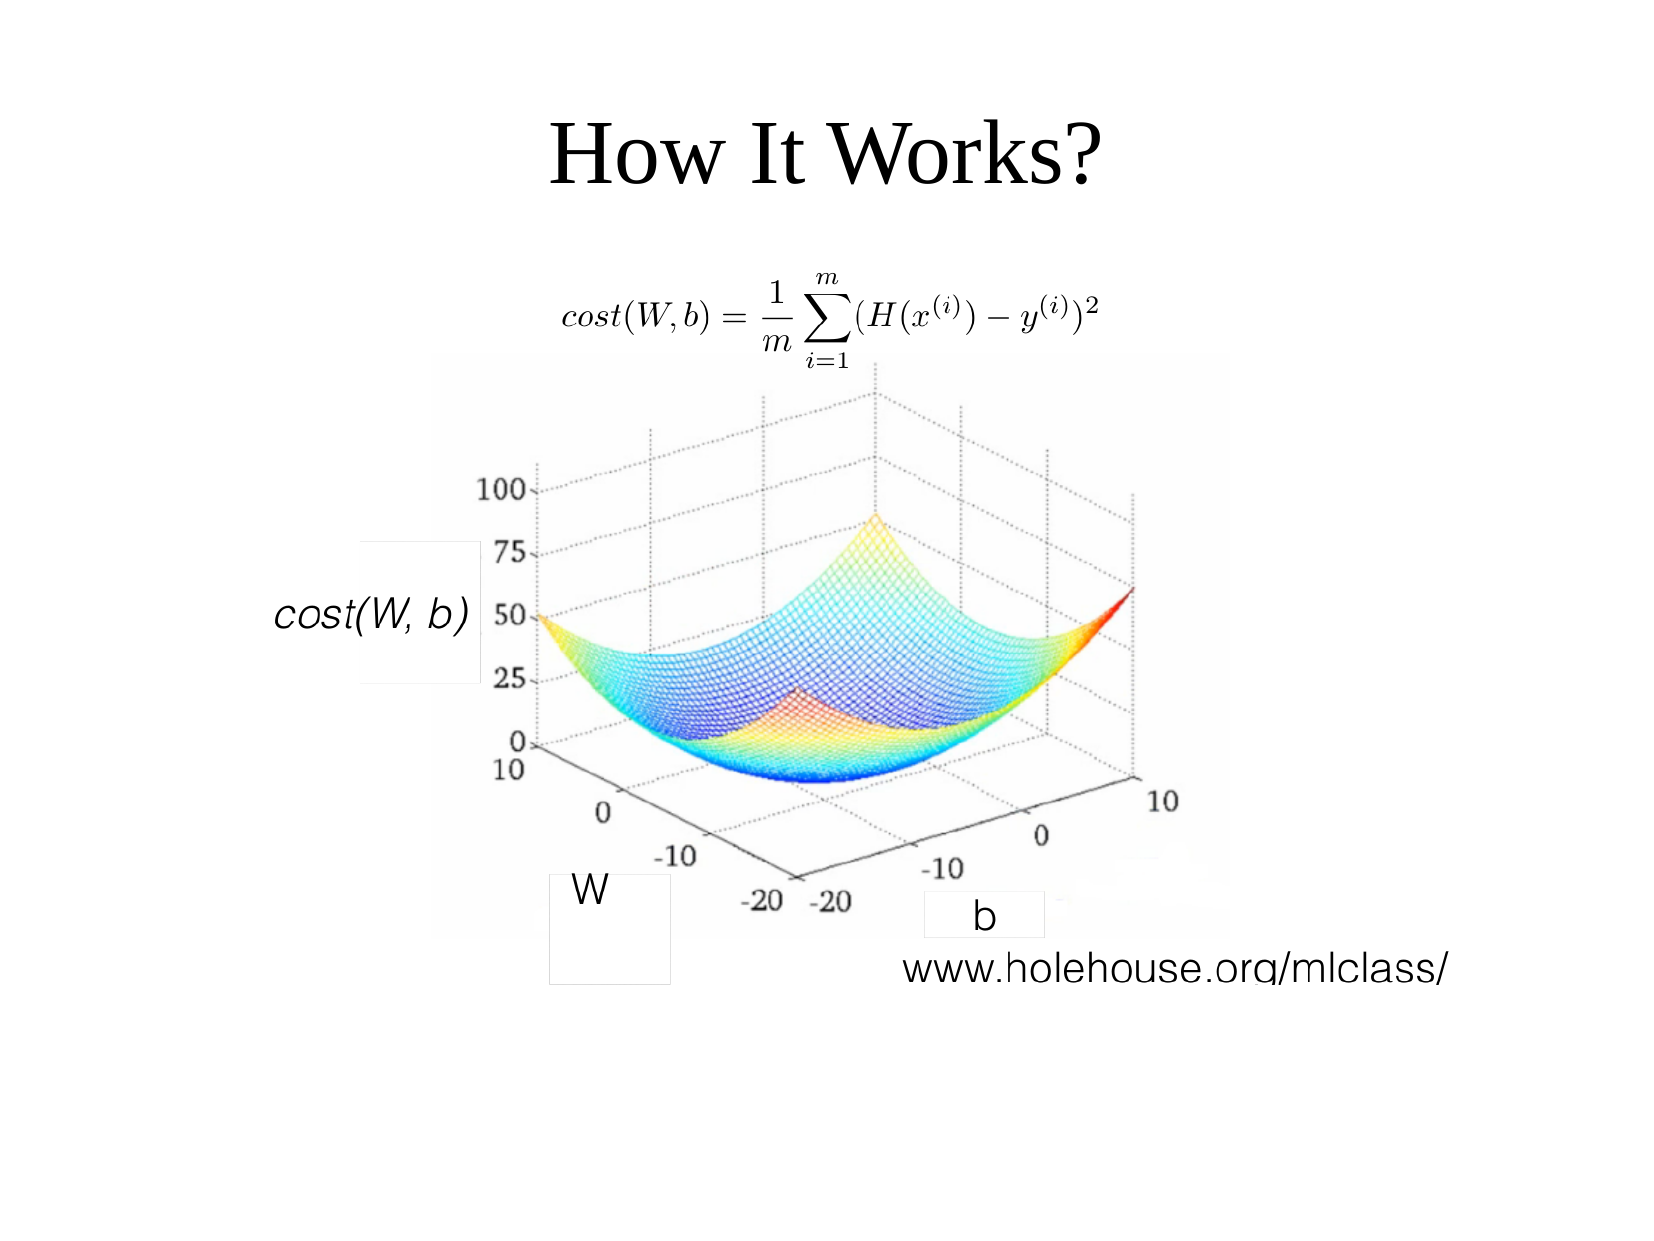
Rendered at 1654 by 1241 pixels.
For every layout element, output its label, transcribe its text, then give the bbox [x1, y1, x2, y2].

picture [197, 236, 1524, 993]
title How It Works? [82, 49, 1571, 257]
